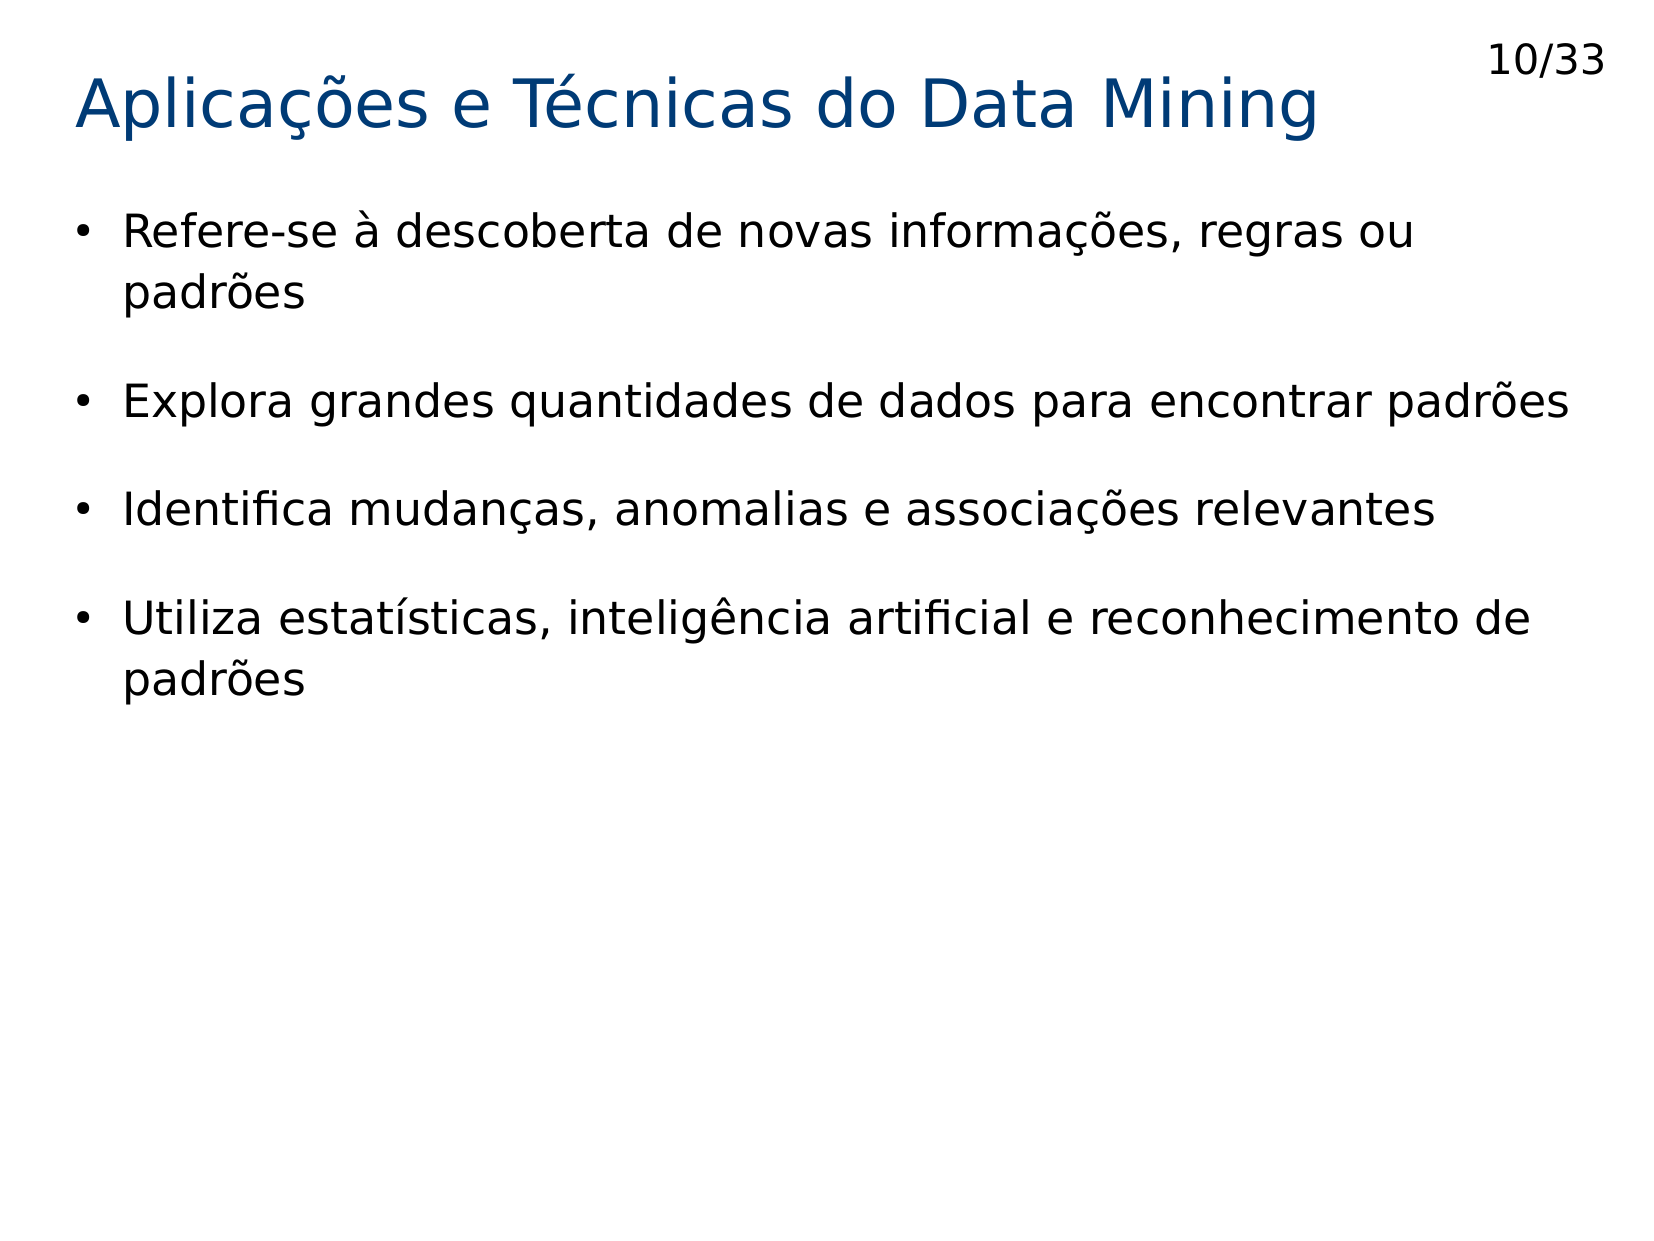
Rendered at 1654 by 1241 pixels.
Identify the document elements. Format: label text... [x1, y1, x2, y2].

list Refere-se à descoberta de novas informações, regras ou padrões Explora grandes quantidades de dados para encontrar padrões Identifica mudanças, anomalias e associações relevantes Utiliza estatísticas, inteligência artificial e reconhecimento de padrões [75, 196, 1603, 1203]
title Aplicações e Técnicas do Data Mining [75, 33, 1425, 175]
